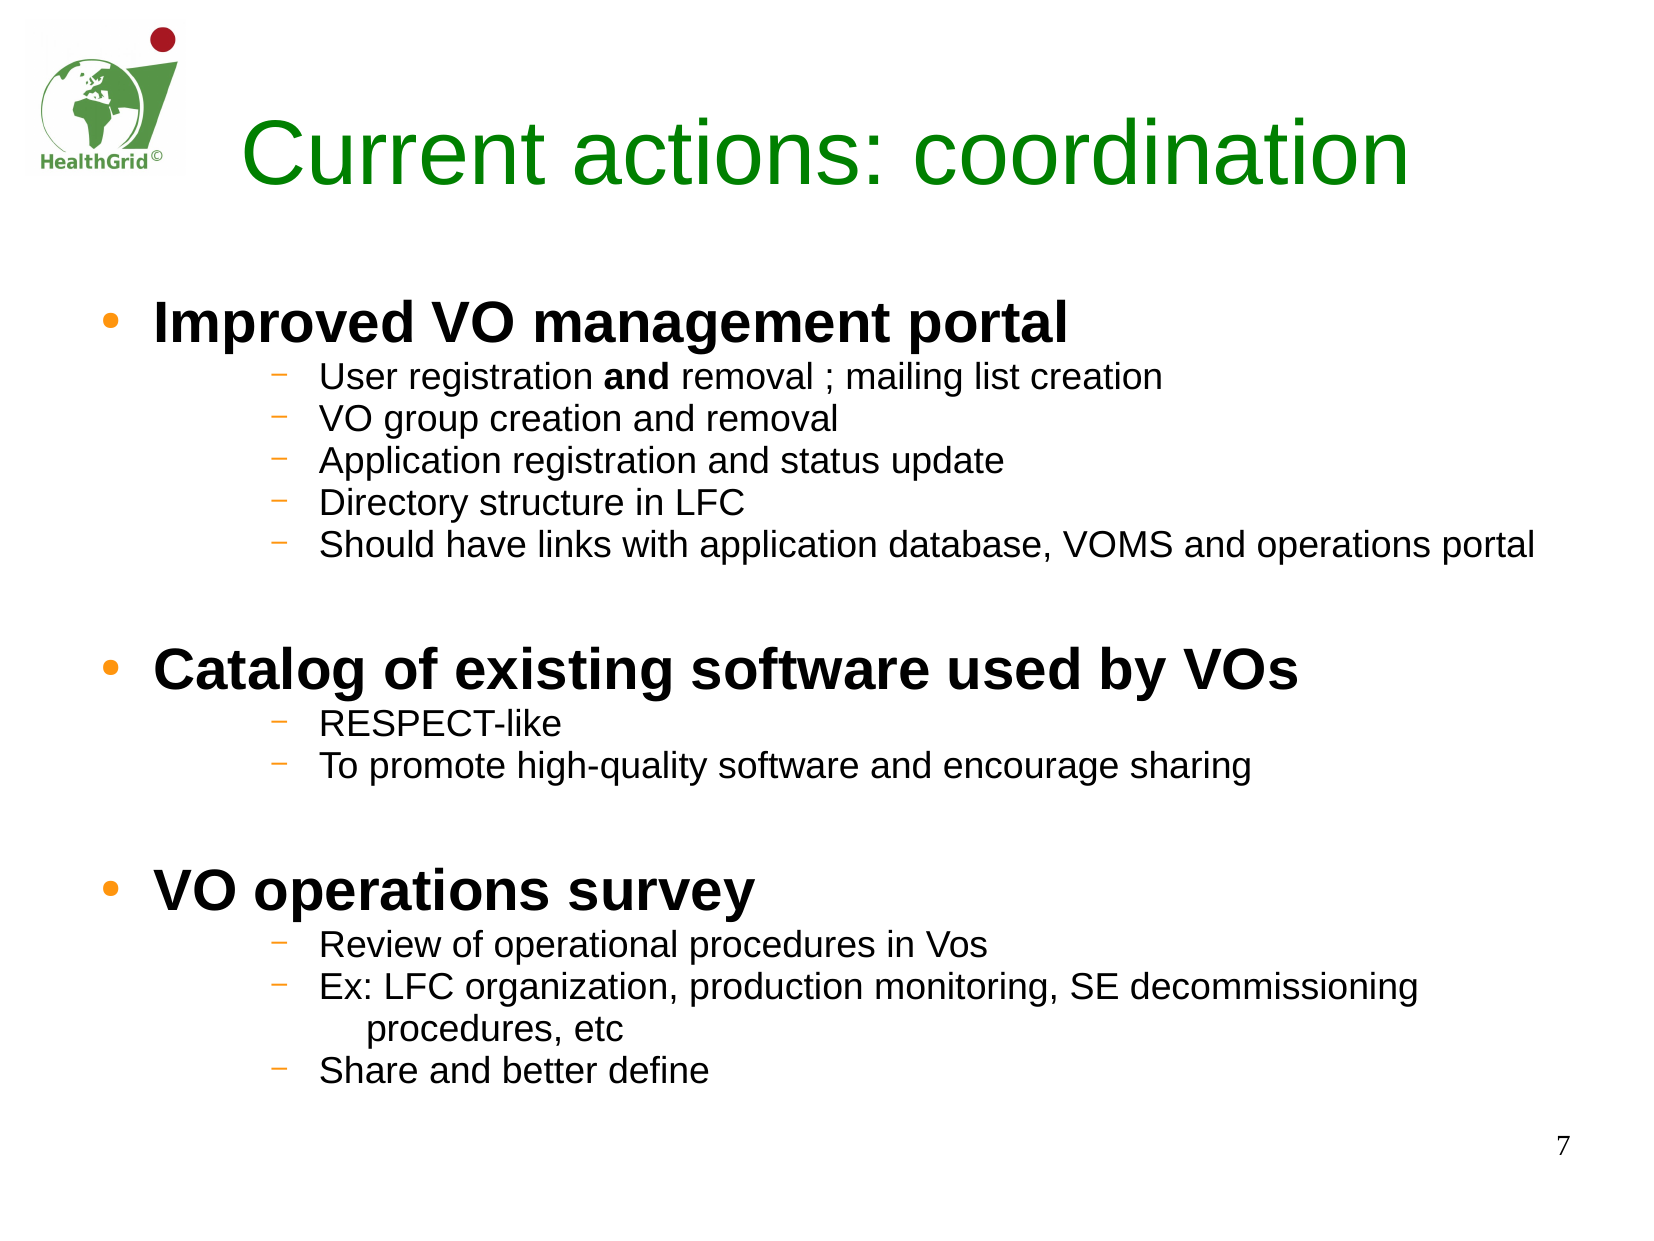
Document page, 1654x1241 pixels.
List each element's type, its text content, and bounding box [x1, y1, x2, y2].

list Improved VO management portal User registration and removal ; mailing list creation VO group creation and removal Application registration and status update Directory structure in LFC Should have links with application database, VOMS and operations portal Catalog of existing software used by VOs RESPECT-like To promote high-quality software and encourage sharing VO operations survey Review of operational procedures in Vos Ex: LFC organization, production monitoring, SE decommissioning procedures, etc Share and better define [82, 290, 1571, 1094]
picture [25, 19, 186, 176]
title Current actions: coordination [82, 56, 1571, 250]
